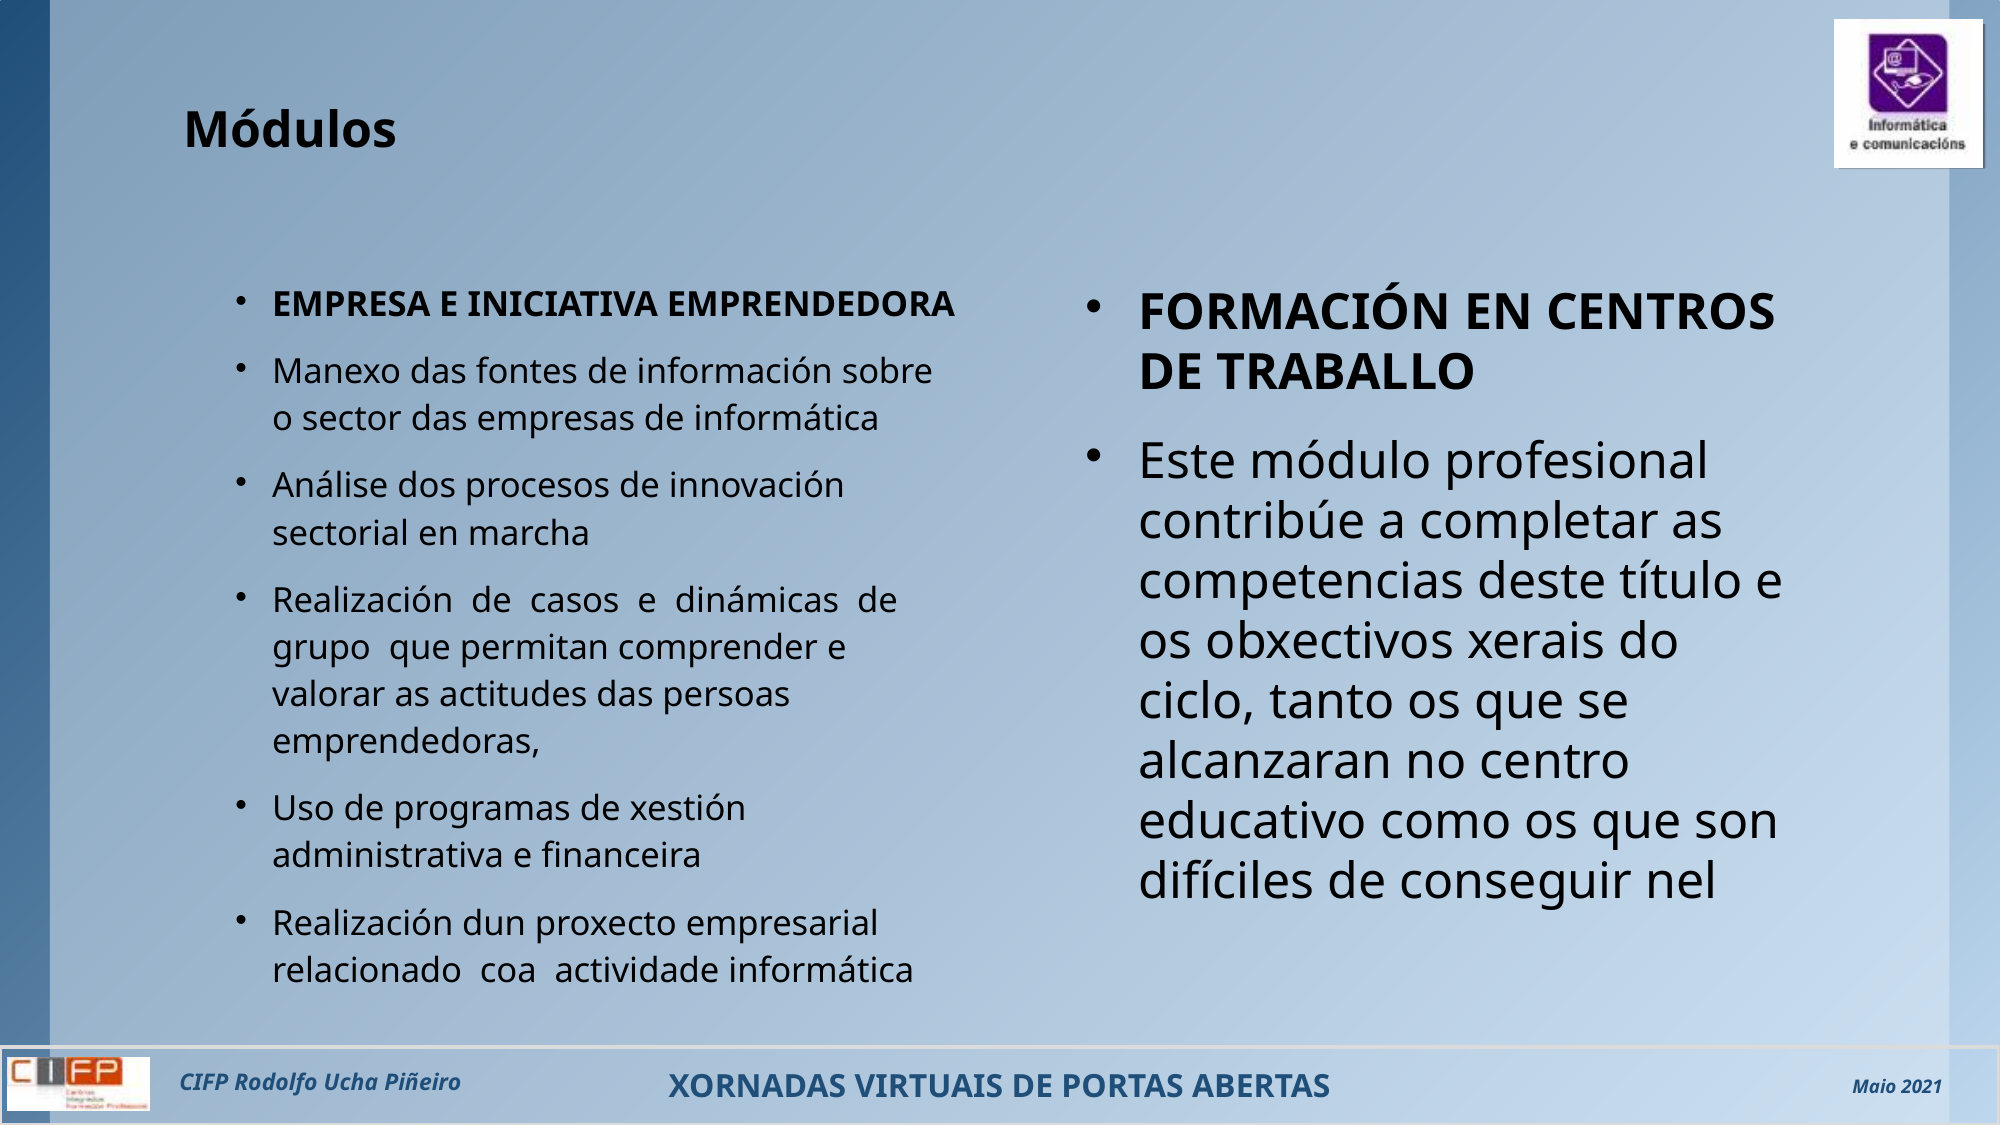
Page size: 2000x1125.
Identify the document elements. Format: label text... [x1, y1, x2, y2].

picture [7, 1057, 150, 1111]
text_box Maio 2021 [1826, 1054, 1969, 1108]
text_box CIFP Rodolfo Ucha Piñeiro [149, 1052, 492, 1106]
text_box XORNADAS VIRTUAIS DE PORTAS ABERTAS [19, 1057, 1981, 1115]
text_box FORMACIÓN EN CENTROS DE TRABALLO Este módulo profesional contribúe a completar as competencias deste título e os obxectivos xerais do ciclo, tanto os que se alcanzaran no centro educativo como os que son difíciles de conseguir nel [1067, 279, 1801, 1013]
picture [1834, 19, 1983, 168]
text_box Módulos [183, 12, 1850, 242]
text_box EMPRESA E INICIATIVA EMPRENDEDORA Manexo das fontes de información sobre o sector das empresas de informática Análise dos procesos de innovación sectorial en marcha Realización de casos e dinámicas de grupo que permitan comprender e valorar as actitudes das persoas emprendedoras, Uso de programas de xestión administrativa e financeira Realización dun proxecto empresarial relacionado coa actividade informática [223, 279, 957, 1013]
